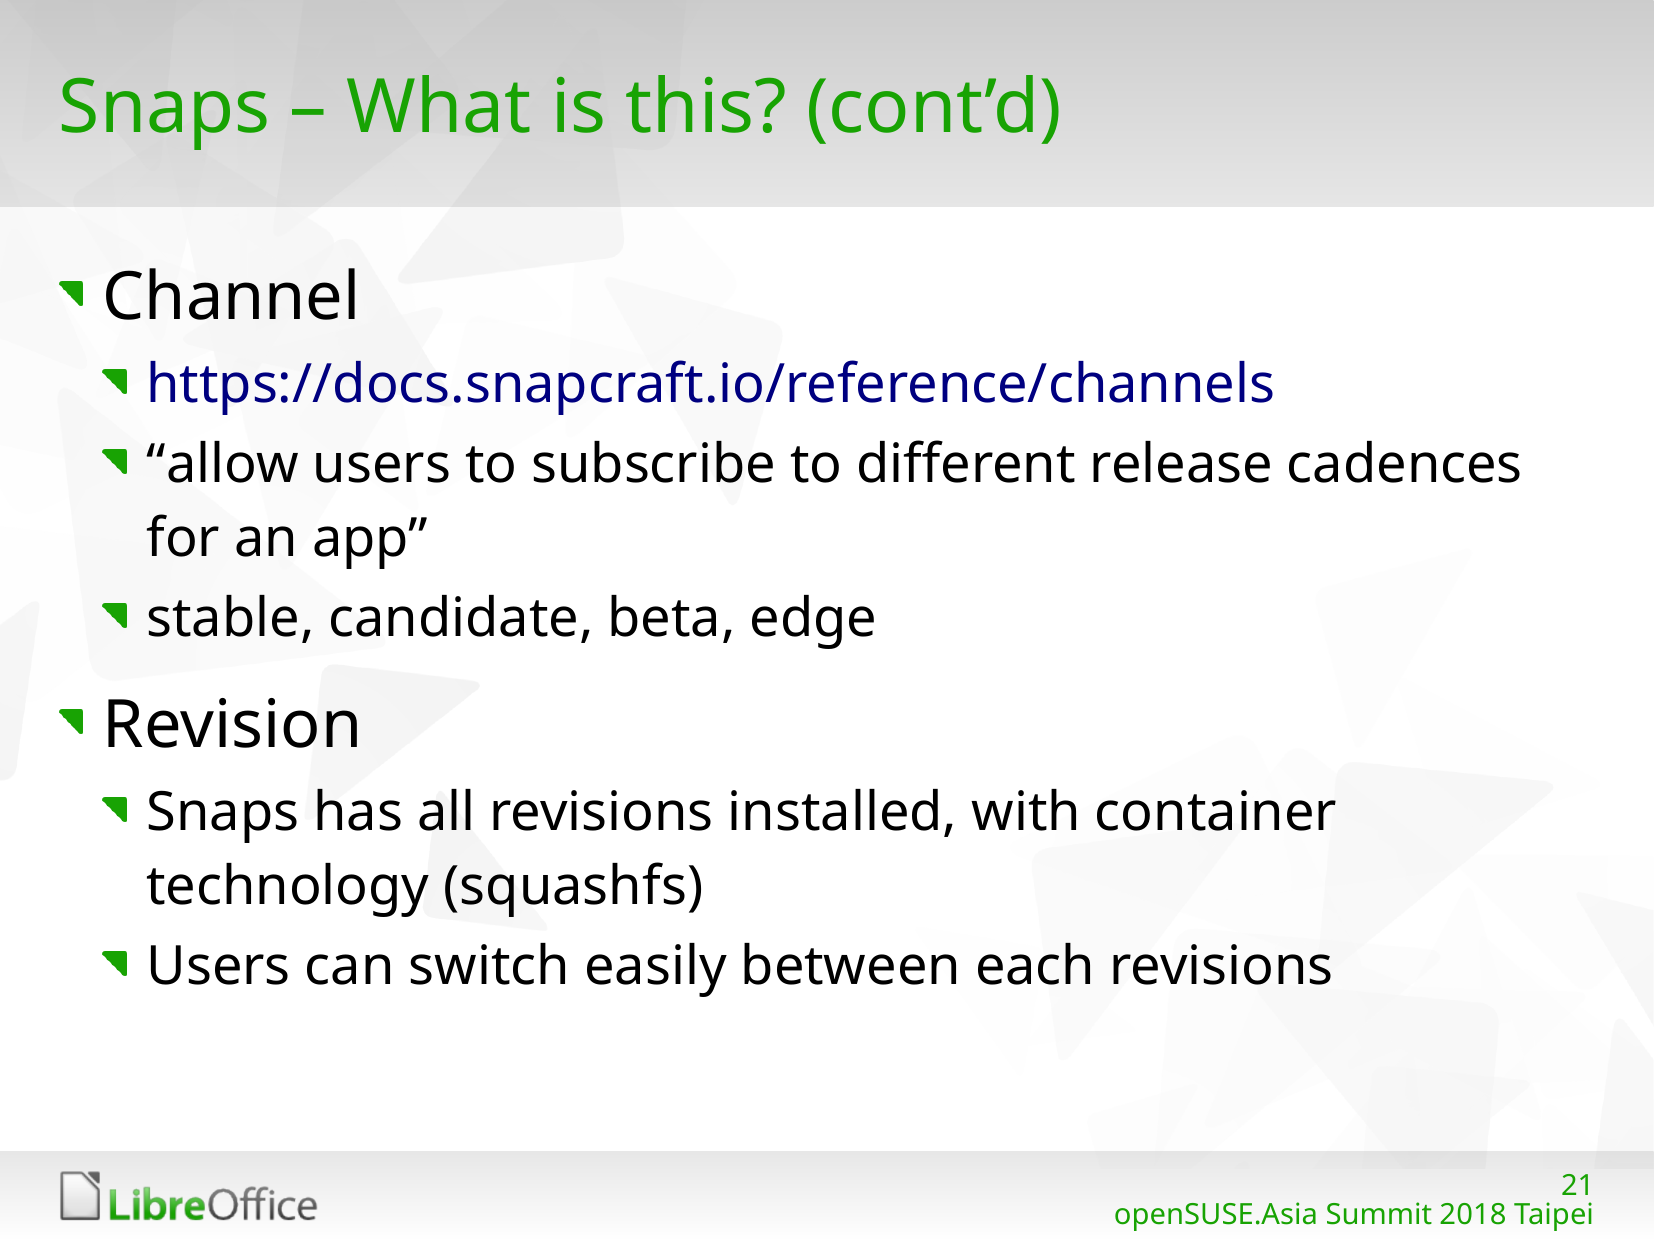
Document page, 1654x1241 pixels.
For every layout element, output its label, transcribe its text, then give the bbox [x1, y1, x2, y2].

picture [915, 548, 1654, 1169]
picture [0, 0, 783, 931]
list Channel https://docs.snapcraft.io/reference/channels “allow users to subscribe to different release cadences for an app” stable, candidate, beta, edge Revision Snaps has all revisions installed, with container technology (squashfs) Users can switch easily between each revisions [59, 248, 1595, 1061]
title Snaps – What is this? (cont’d) [59, 29, 1595, 178]
picture [41, 1152, 337, 1240]
